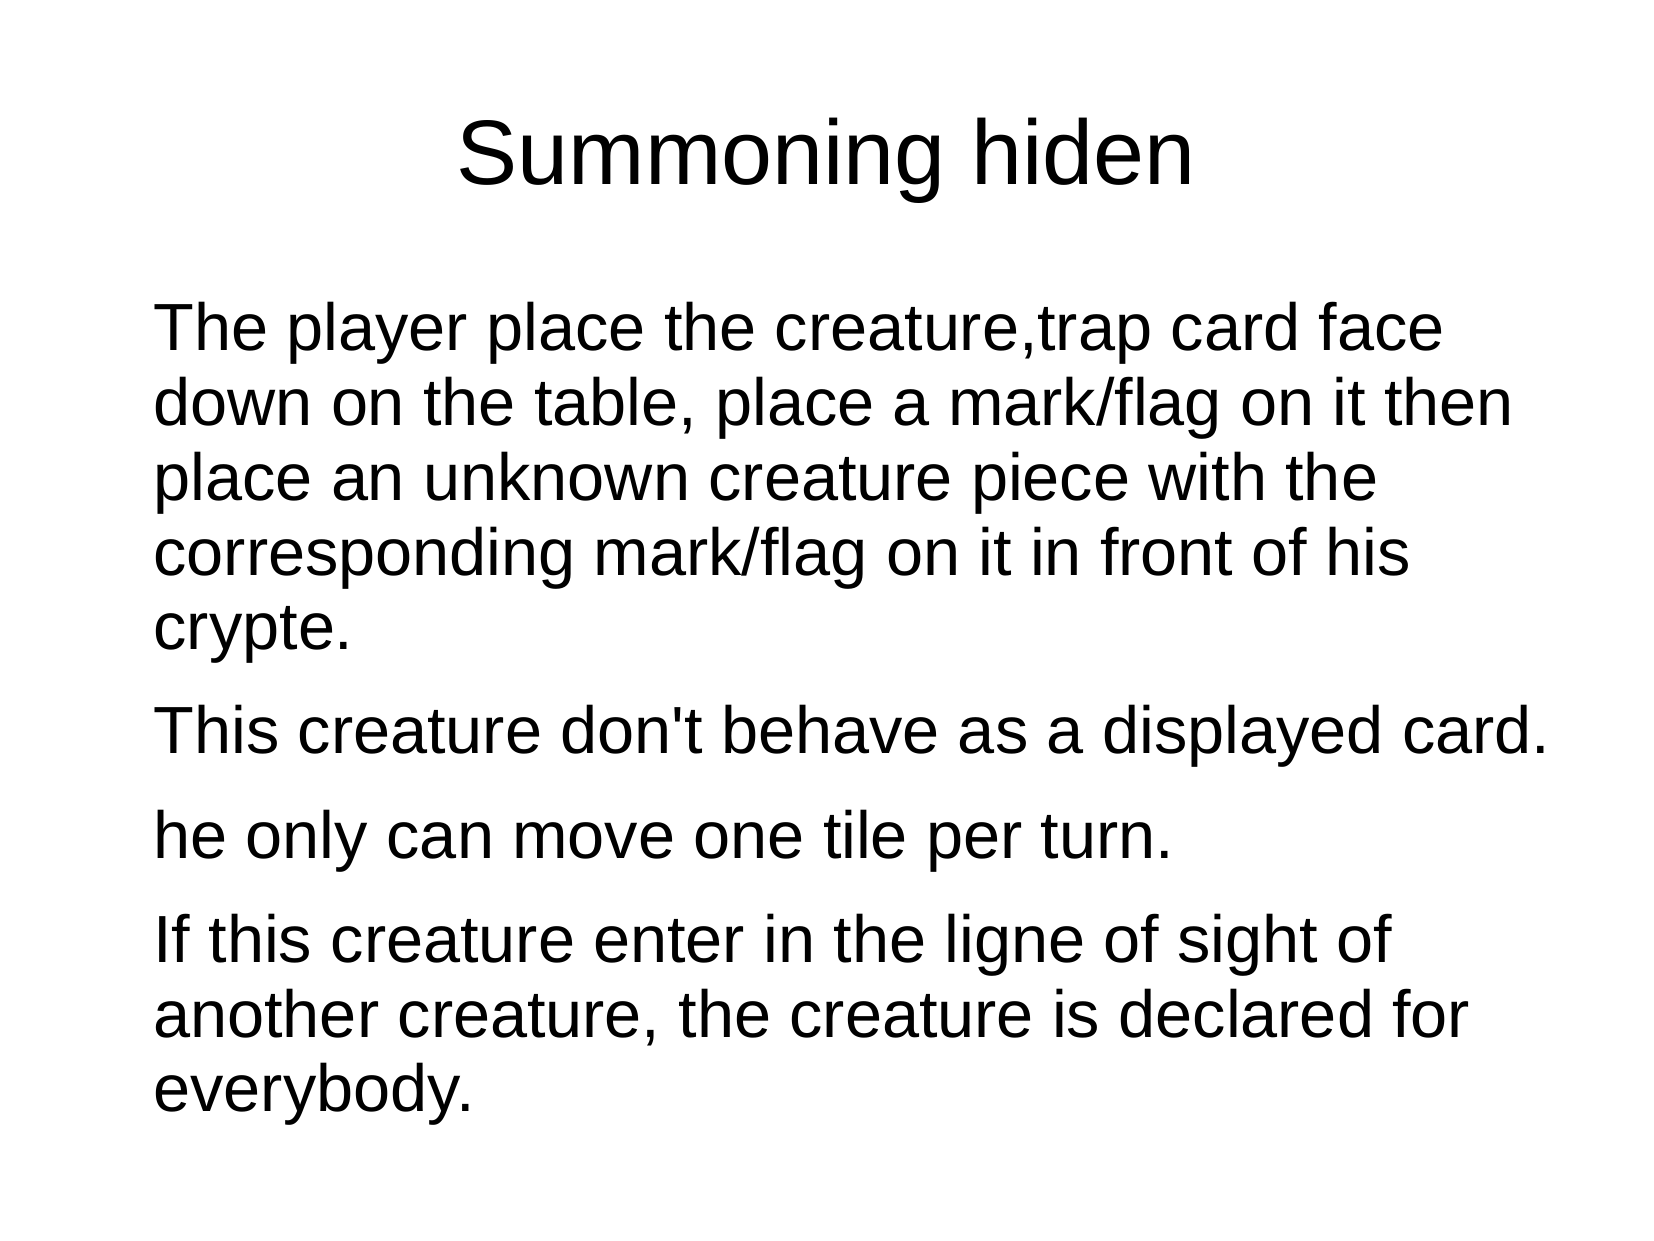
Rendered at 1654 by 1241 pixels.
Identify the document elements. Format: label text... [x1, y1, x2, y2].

list The player place the creature,trap card face down on the table, place a mark/flag on it then place an unknown creature piece with the corresponding mark/flag on it in front of his crypte. This creature don't behave as a displayed card. he only can move one tile per turn. If this creature enter in the ligne of sight of another creature, the creature is declared for everybody. [82, 290, 1571, 1127]
title Summoning hiden [82, 49, 1571, 257]
